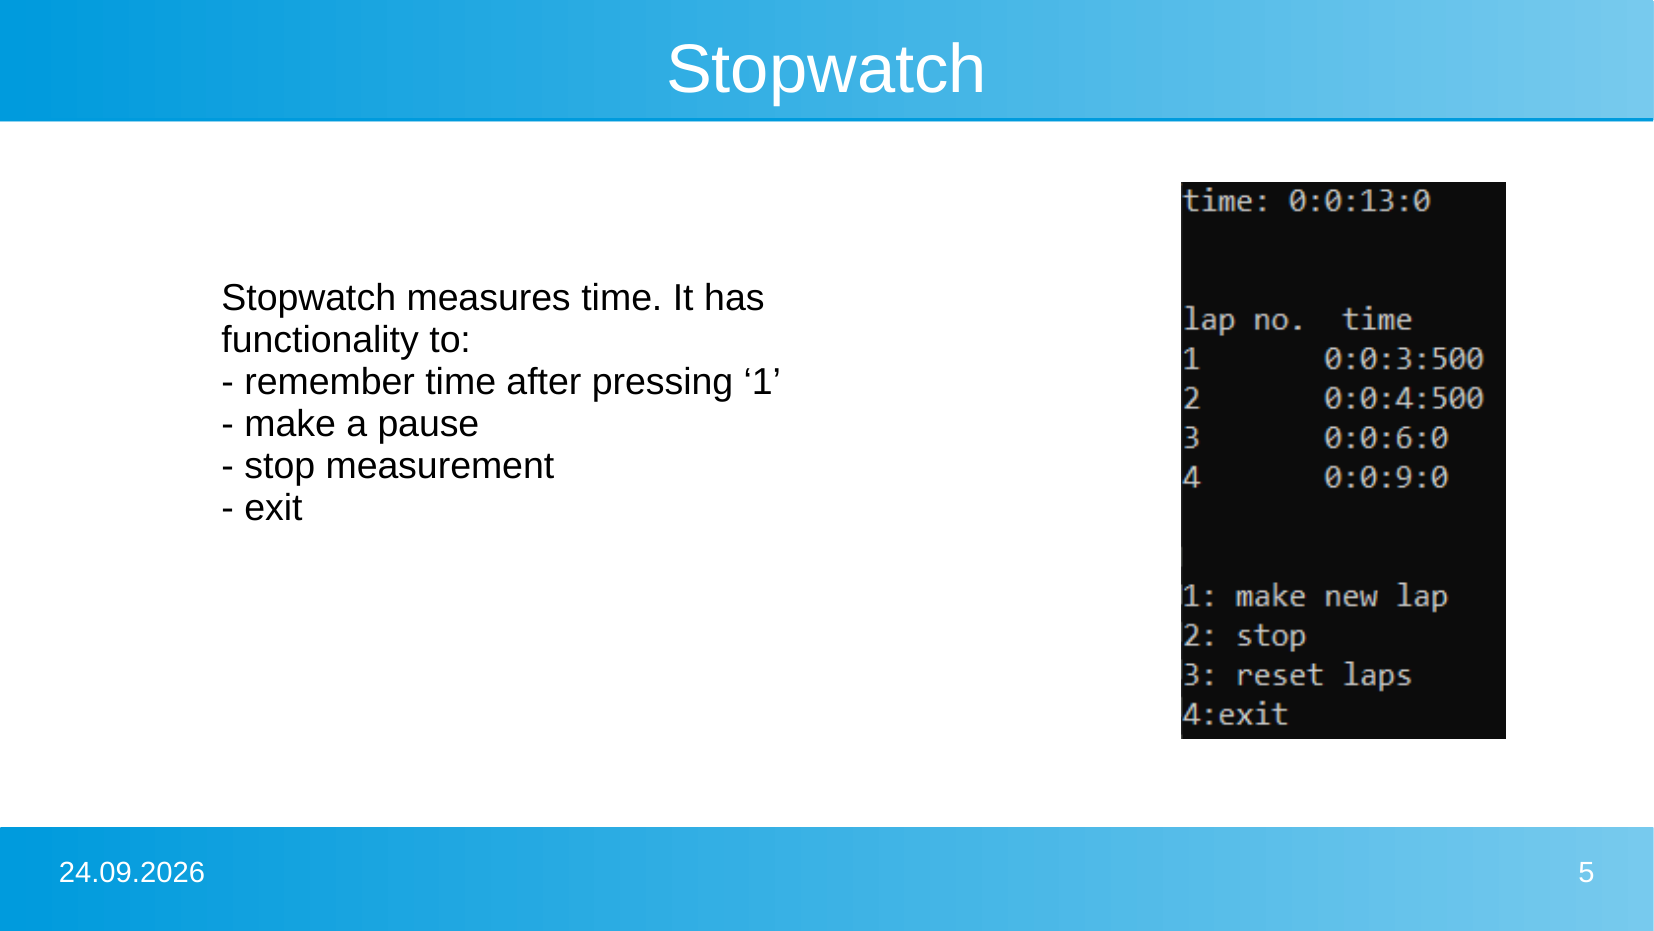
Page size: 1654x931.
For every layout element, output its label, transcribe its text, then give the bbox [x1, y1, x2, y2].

picture [1181, 182, 1506, 739]
text_box Stopwatch measures time. It has functionality to: - remember time after pressing ‘1’ - make a pause - stop measurement - exit [206, 269, 827, 621]
title Stopwatch [59, 29, 1595, 108]
